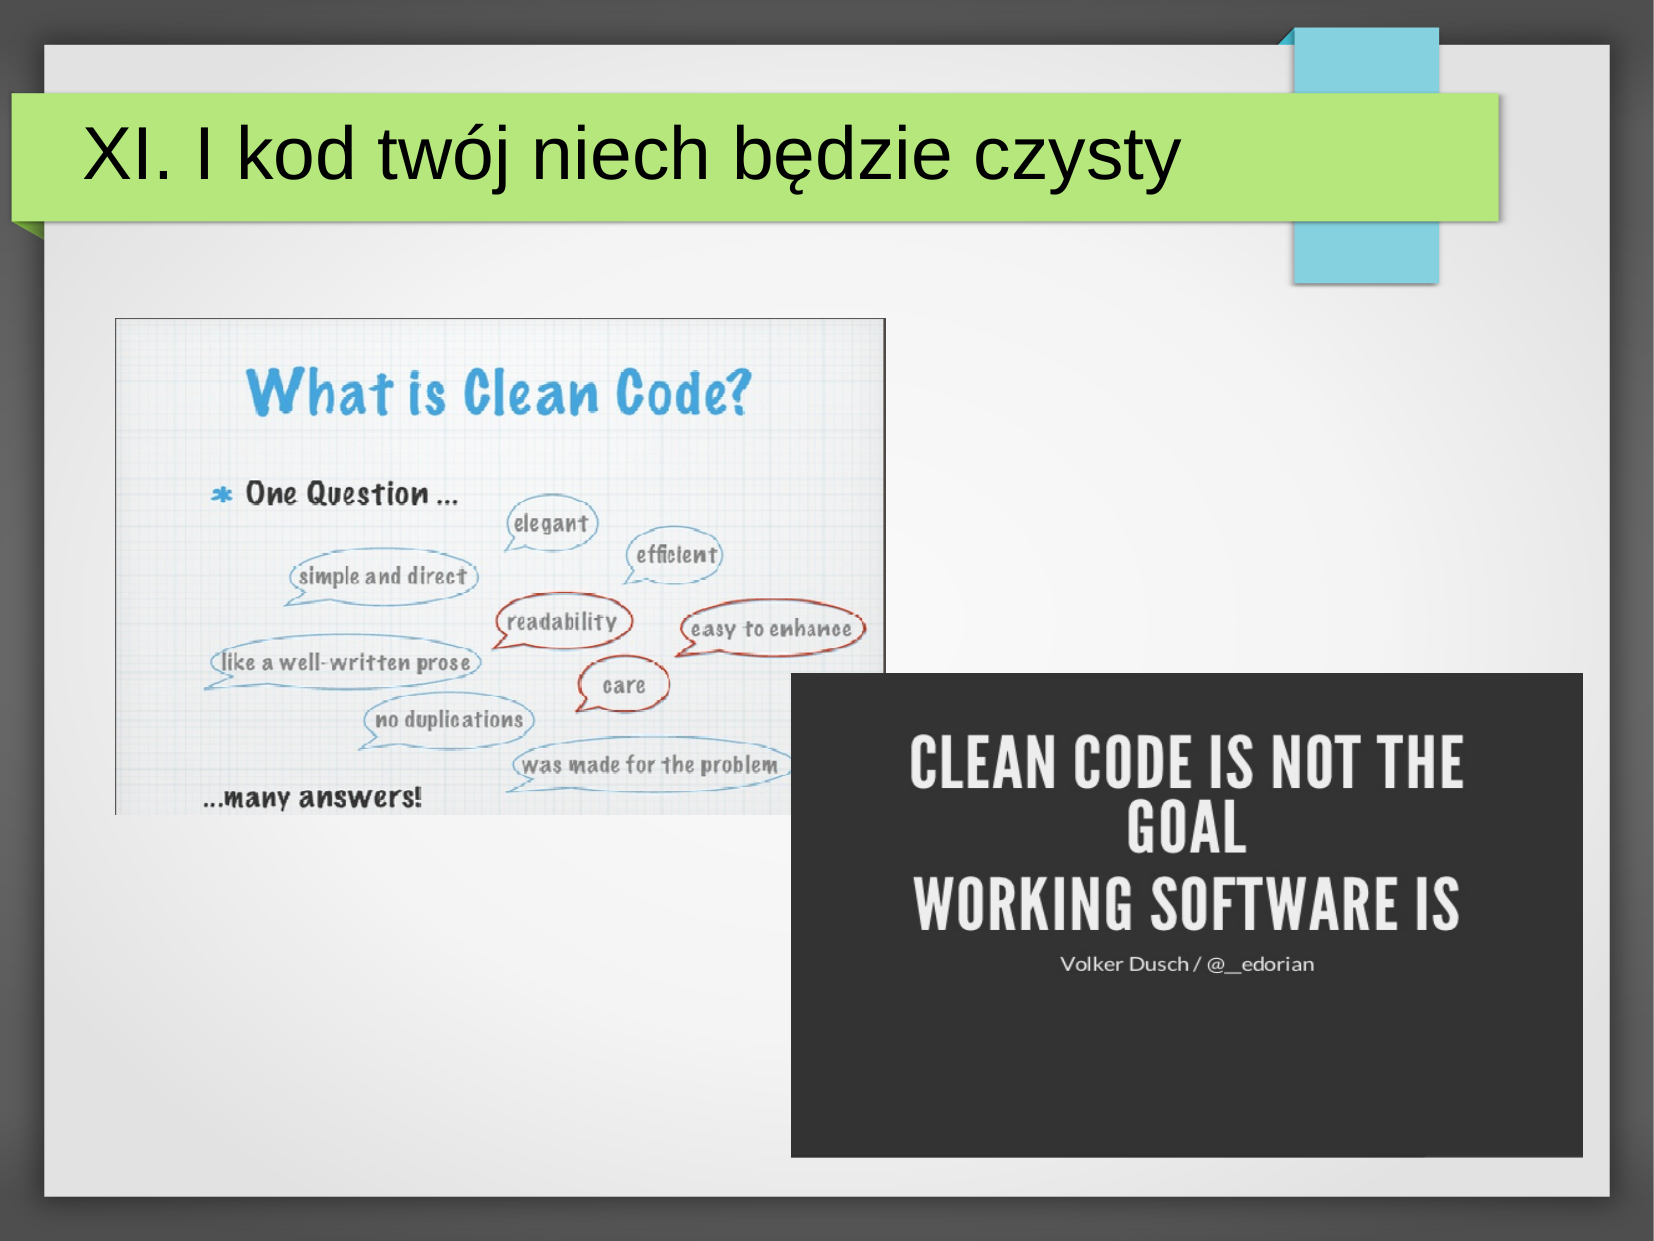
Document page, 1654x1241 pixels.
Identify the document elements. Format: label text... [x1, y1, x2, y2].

title XI. I kod twój niech będzie czysty [82, 94, 1264, 213]
picture [0, 0, 1654, 1241]
